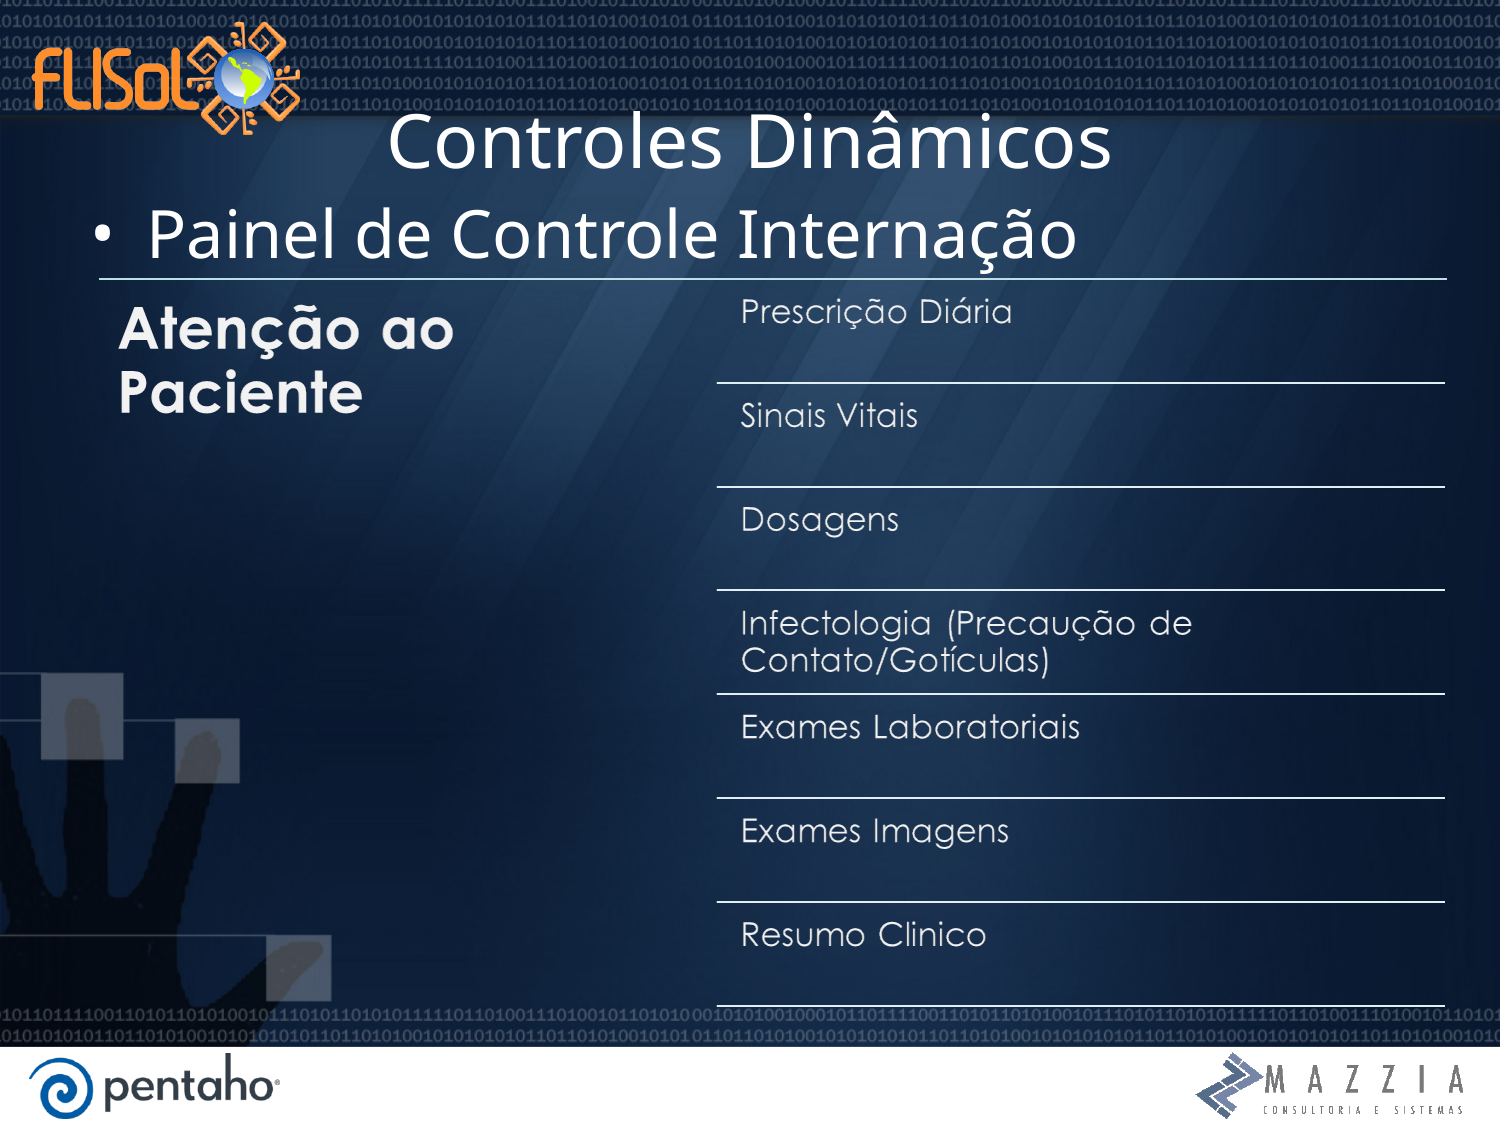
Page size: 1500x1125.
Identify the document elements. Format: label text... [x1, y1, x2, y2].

picture [0, 0, 1500, 1046]
picture [1195, 1052, 1463, 1119]
title Controles Dinâmicos [75, 45, 1426, 184]
picture [29, 1053, 280, 1119]
list Painel de Controle Internação [75, 184, 1426, 303]
